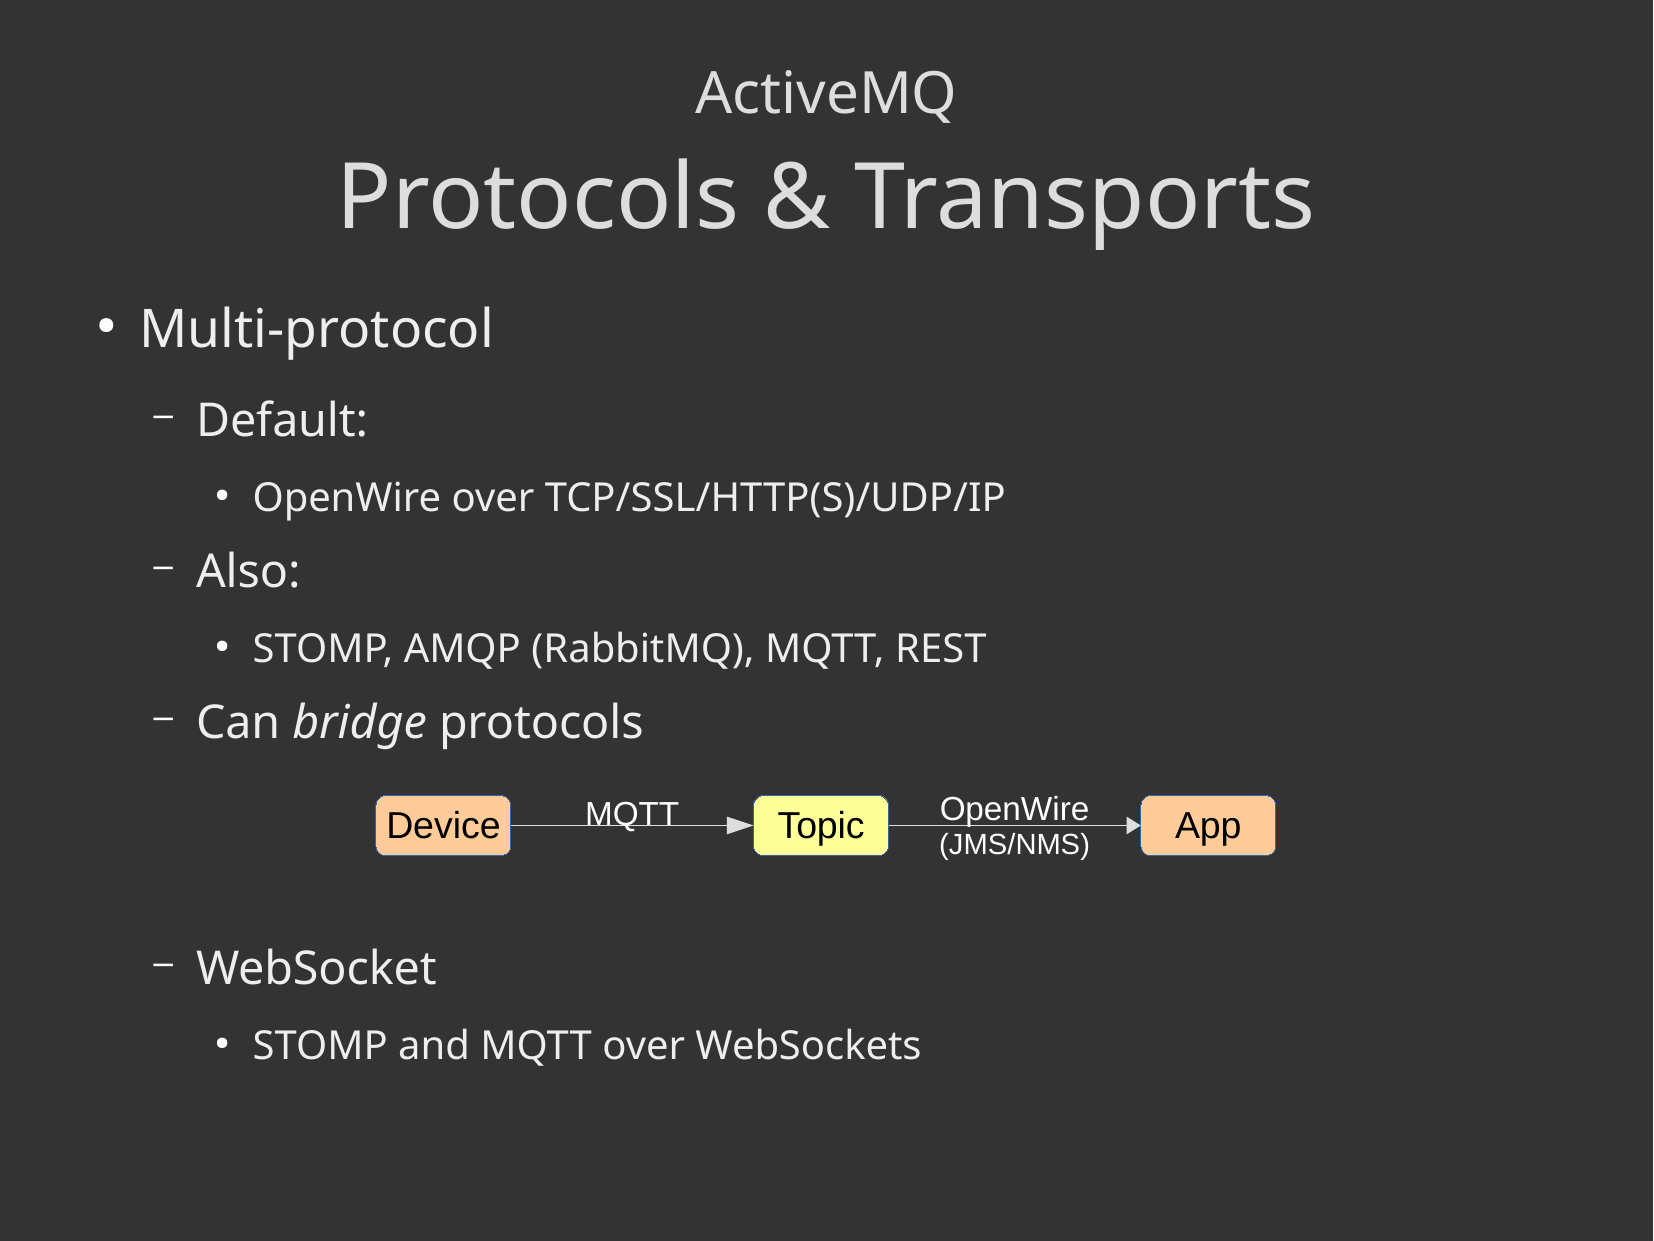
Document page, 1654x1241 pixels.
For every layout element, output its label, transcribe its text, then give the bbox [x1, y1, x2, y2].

text_box Device [375, 795, 511, 856]
list Multi-protocol Default: OpenWire over TCP/SSL/HTTP(S)/UDP/IP Also: STOMP, AMQP (RabbitMQ), MQTT, REST Can bridge protocols WebSocket STOMP and MQTT over WebSockets [82, 290, 1571, 1081]
text_box App [1140, 795, 1276, 856]
title ActiveMQ Protocols & Transports [82, 49, 1571, 257]
text_box Topic [753, 795, 889, 856]
